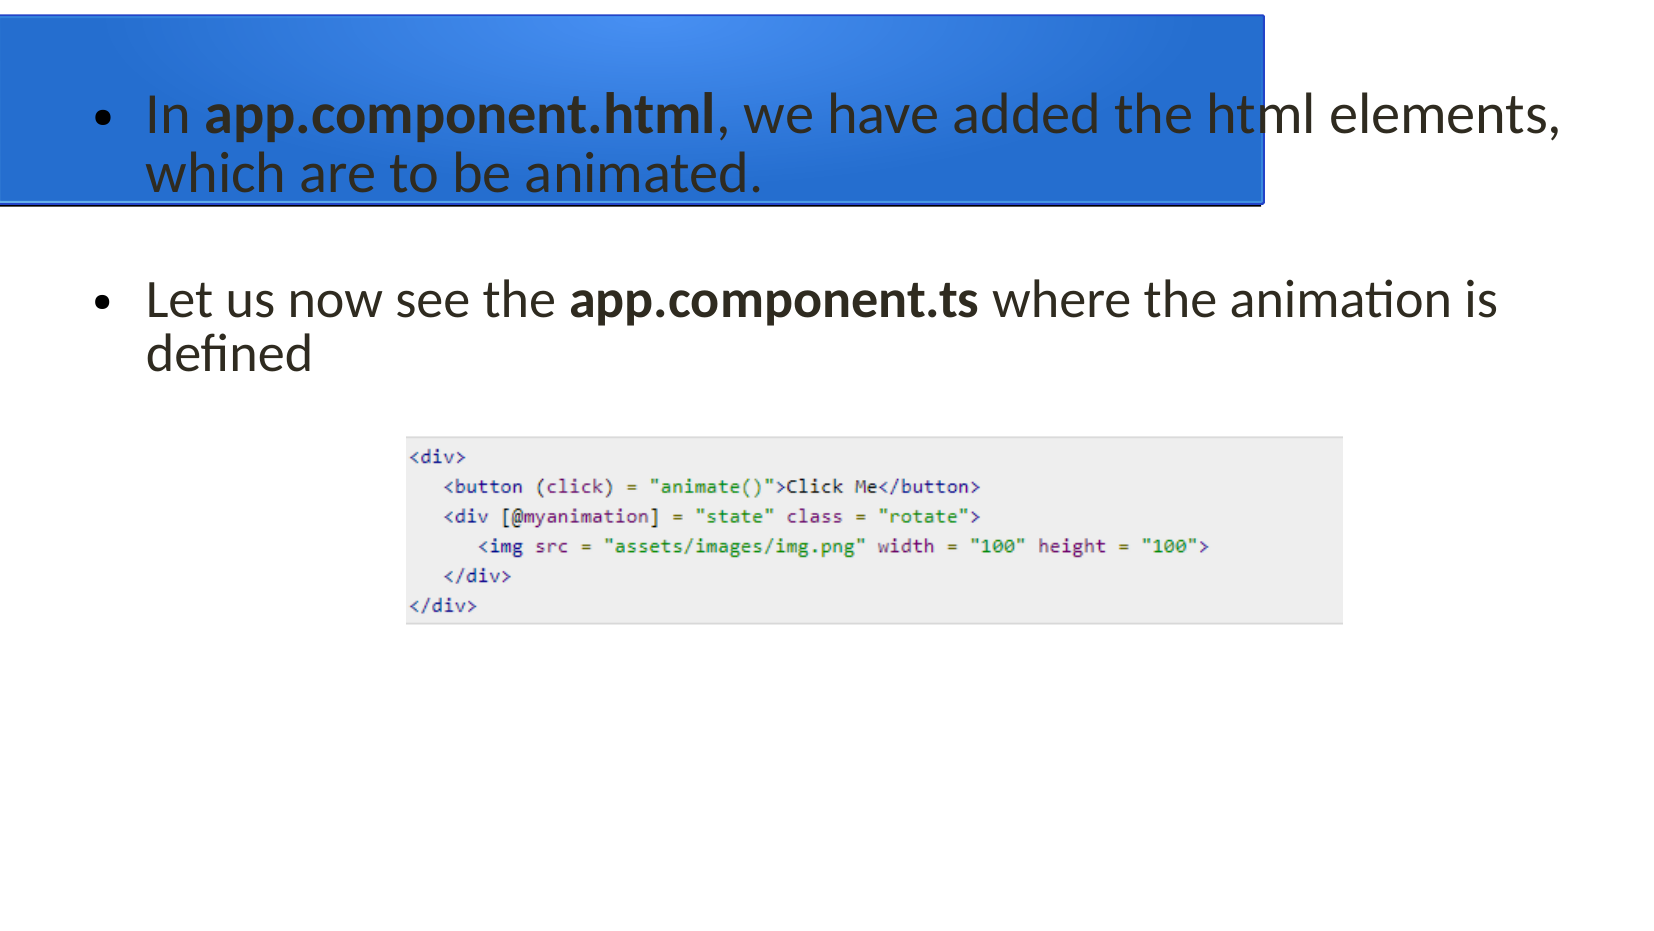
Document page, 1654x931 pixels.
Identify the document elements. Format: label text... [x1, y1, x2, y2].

list In app.component.html, we have added the html elements, which are to be animated. Let us now see the app.component.ts where the animation is defined [75, 90, 1571, 764]
picture [406, 432, 1343, 631]
